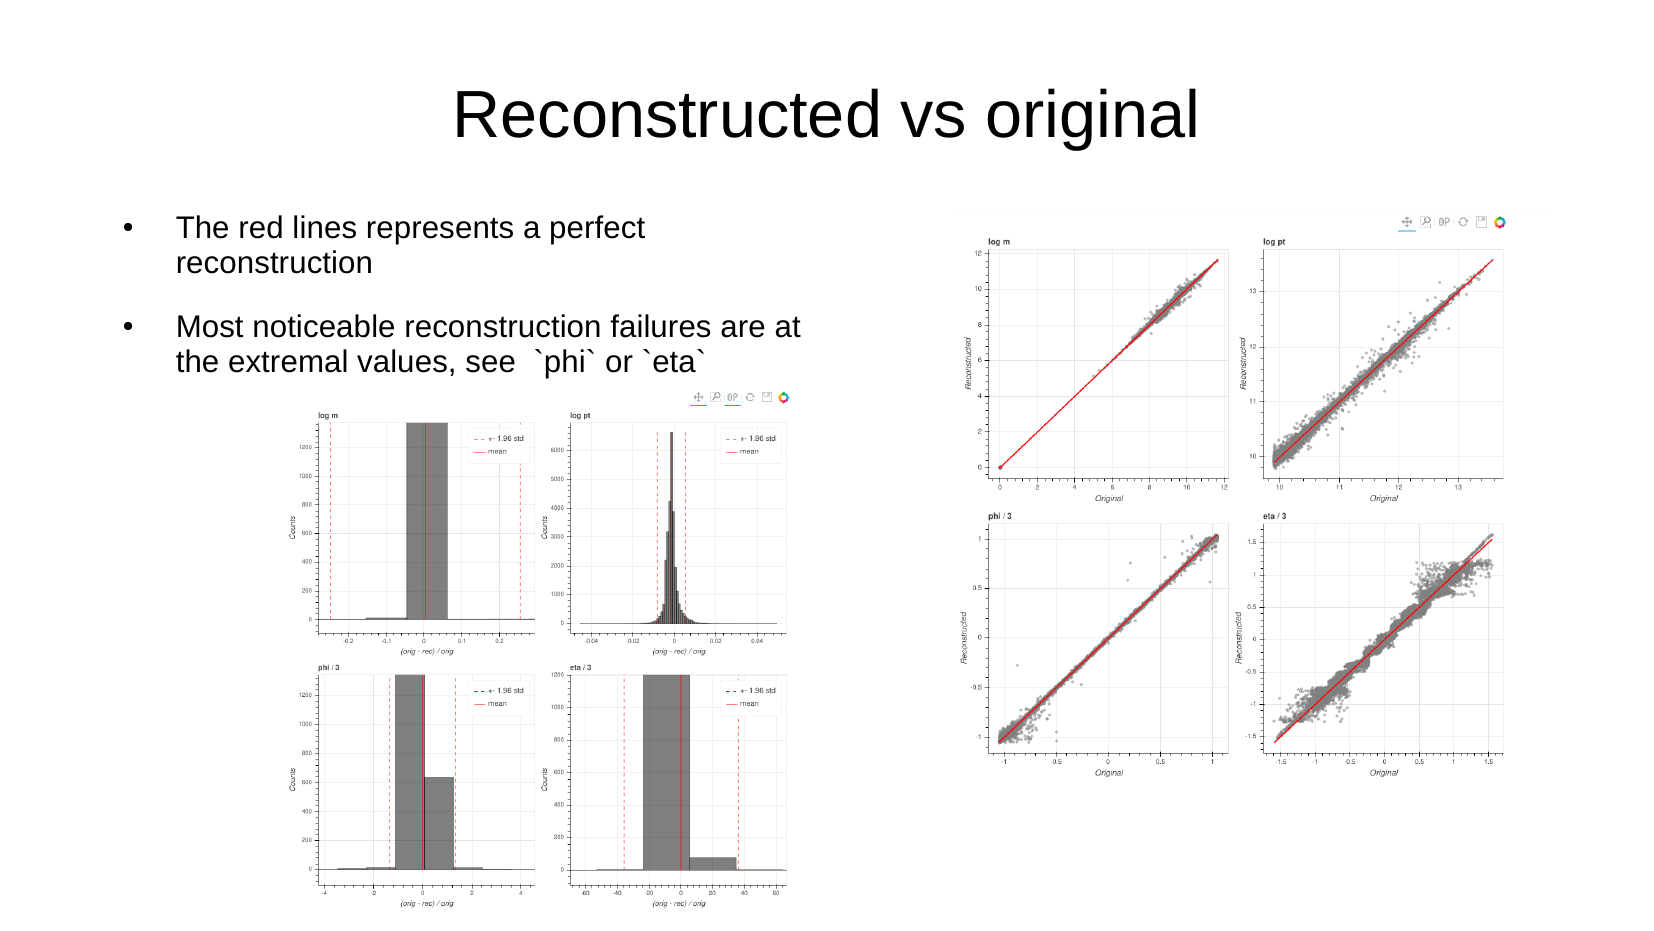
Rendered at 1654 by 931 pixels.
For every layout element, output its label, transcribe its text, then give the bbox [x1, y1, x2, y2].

list The red lines represents a perfect reconstruction Most noticeable reconstruction failures are at the extremal values, see `phi` or `eta` [105, 210, 832, 751]
title Reconstructed vs original [82, 37, 1571, 193]
picture [285, 389, 826, 910]
picture [956, 213, 1546, 781]
